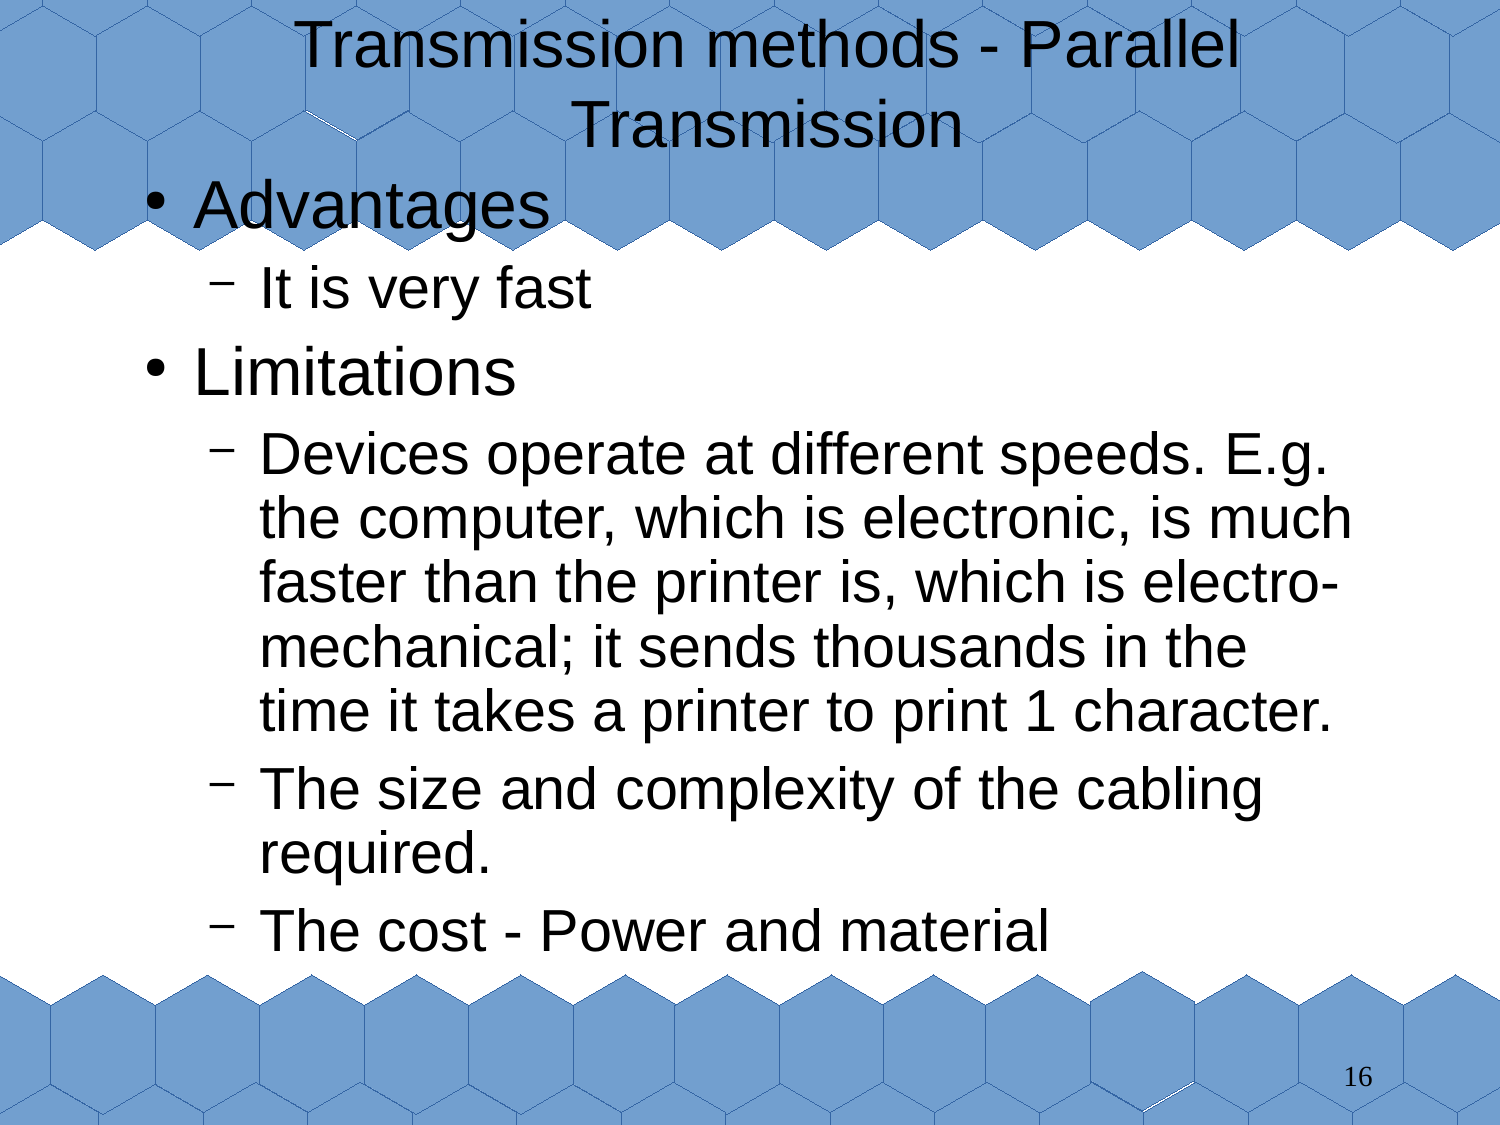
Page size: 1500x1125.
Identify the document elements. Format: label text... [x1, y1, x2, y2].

title Transmission methods - Parallel Transmission [112, 0, 1388, 162]
list Advantages It is very fast Limitations Devices operate at different speeds. E.g. the computer, which is electronic, is much faster than the printer is, which is electro-mechanical; it sends thousands in the time it takes a printer to print 1 character. The size and complexity of the cabling required. The cost - Power and material [112, 162, 1388, 1025]
text_box <number> [1074, 1050, 1388, 1125]
